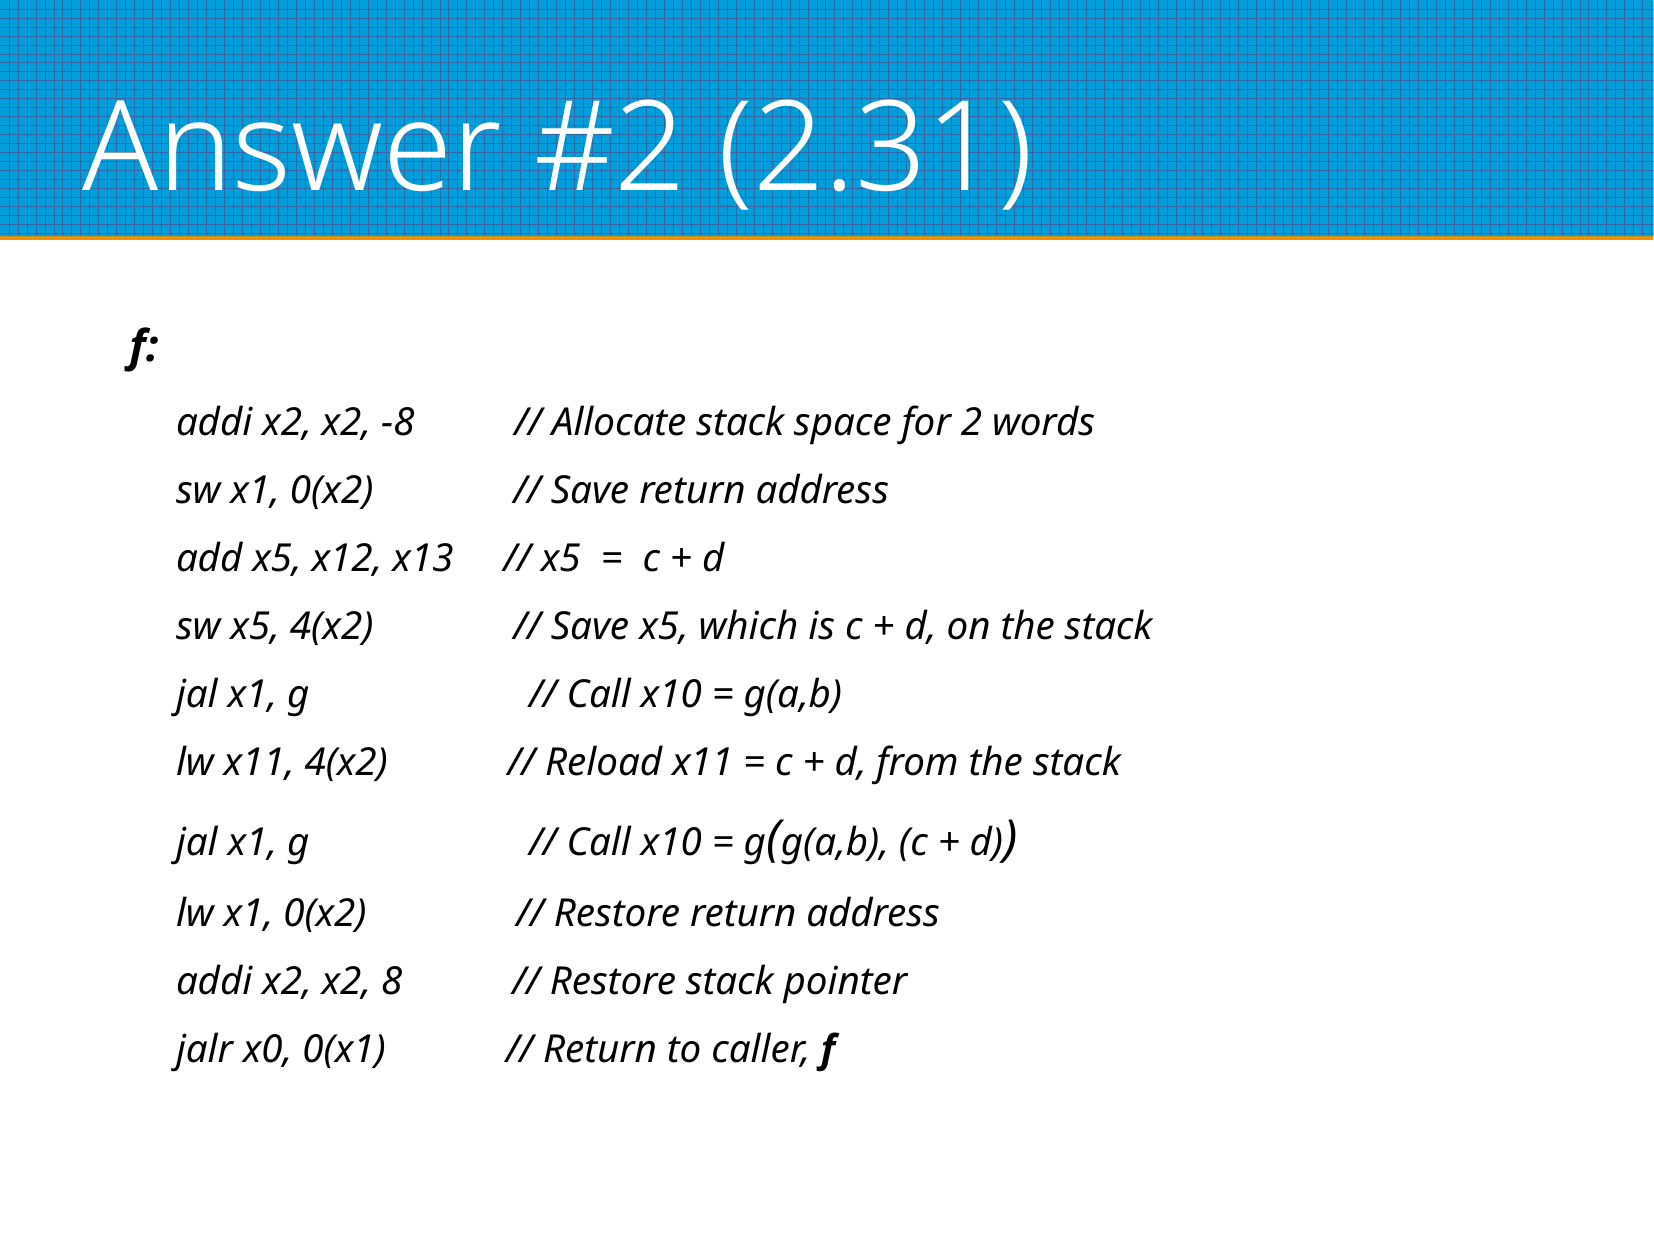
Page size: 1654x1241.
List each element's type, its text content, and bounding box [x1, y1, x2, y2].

list f: addi x2, x2, -8 // Allocate stack space for 2 words sw x1, 0(x2) // Save return address add x5, x12, x13 // x5 = c + d sw x5, 4(x2) // Save x5, which is c + d, on the stack jal x1, g // Call x10 = g(a,b) lw x11, 4(x2) // Reload x11 = c + d, from the stack jal x1, g // Call x10 = g(g(a,b), (c + d)) lw x1, 0(x2) // Restore return address addi x2, x2, 8 // Restore stack pointer jalr x0, 0(x1) // Return to caller, f [82, 314, 1563, 1081]
title Answer #2 (2.31) [82, 19, 1571, 227]
